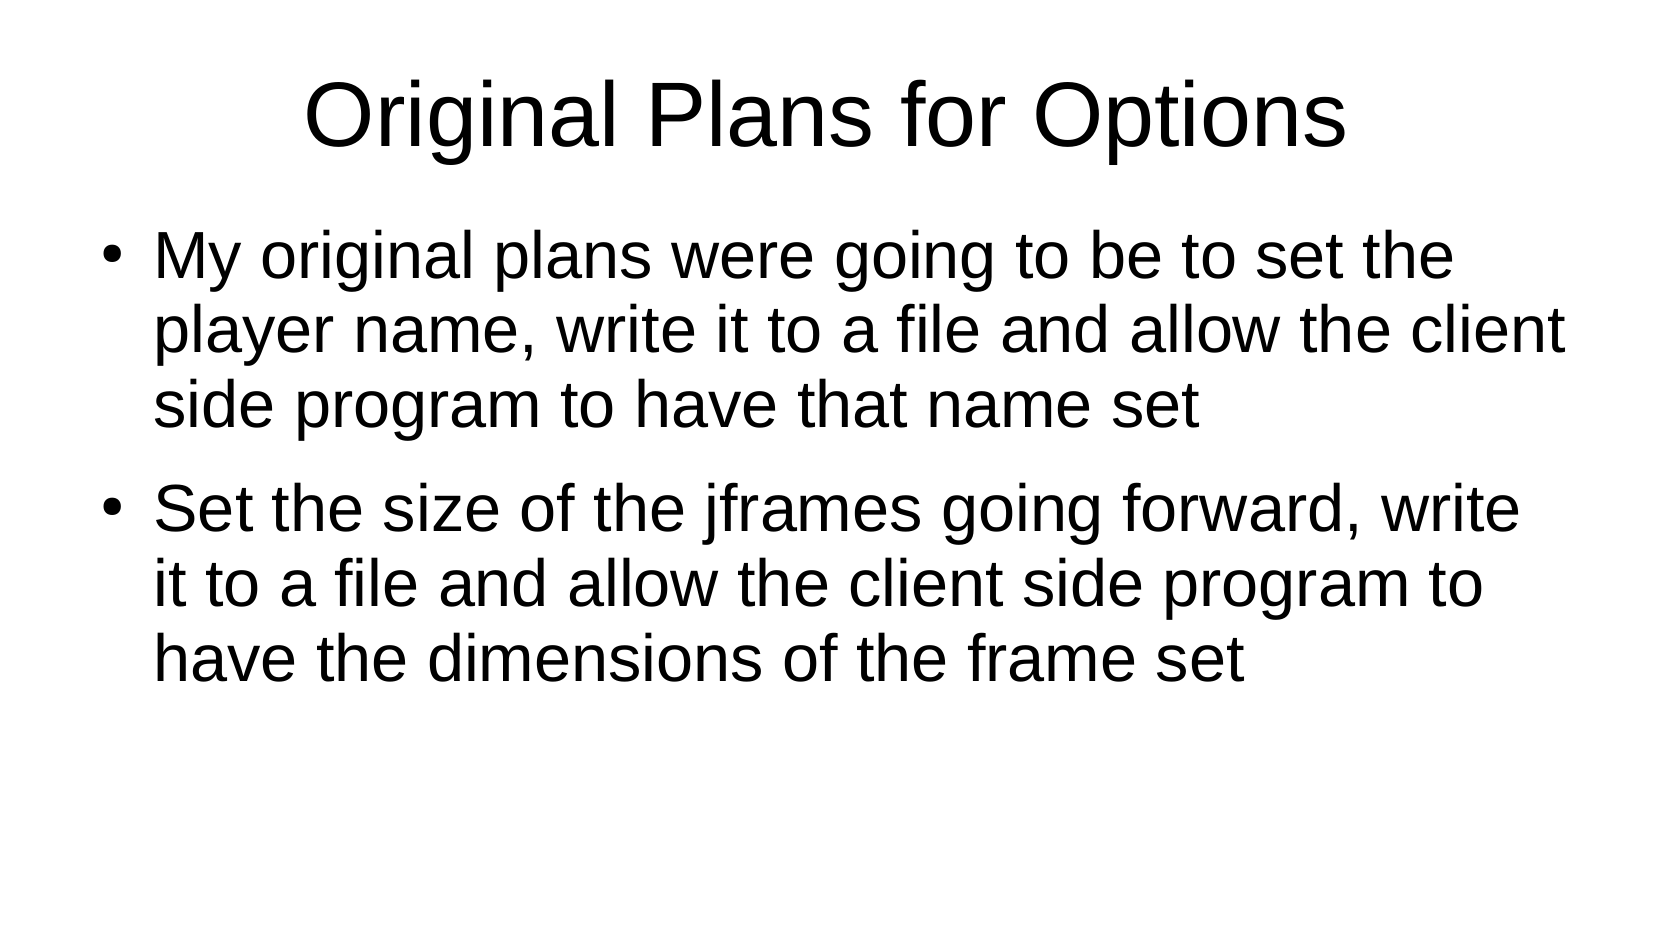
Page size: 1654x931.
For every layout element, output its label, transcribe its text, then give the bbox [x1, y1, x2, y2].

title Original Plans for Options [82, 37, 1571, 193]
list My original plans were going to be to set the player name, write it to a file and allow the client side program to have that name set Set the size of the jframes going forward, write it to a file and allow the client side program to have the dimensions of the frame set [82, 217, 1571, 758]
